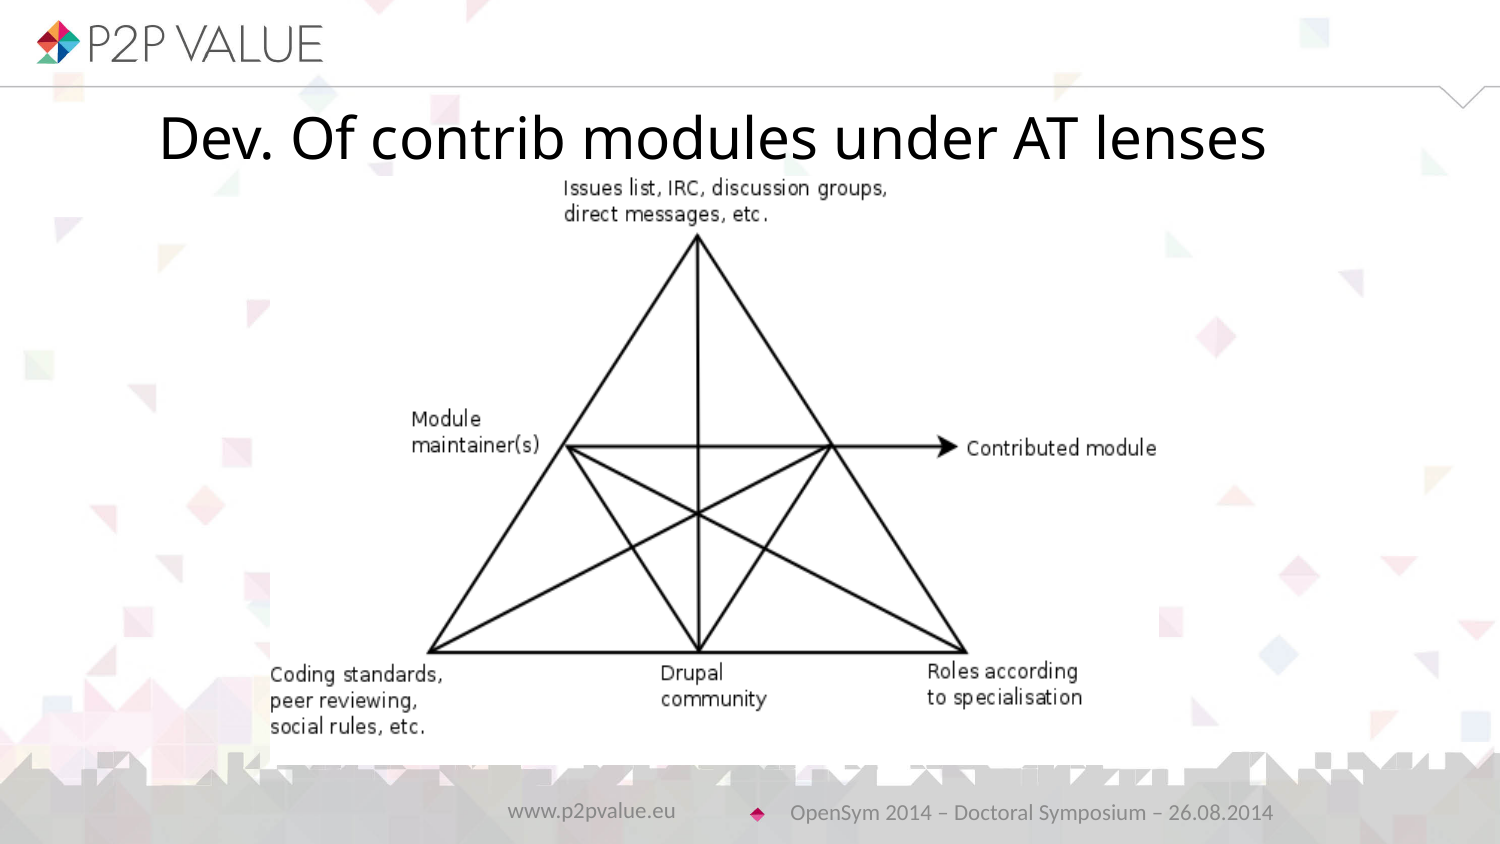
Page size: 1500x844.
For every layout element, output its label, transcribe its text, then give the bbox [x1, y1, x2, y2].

picture [0, 0, 1500, 844]
text_box www.p2pvalue.eu [501, 789, 720, 829]
title Dev. Of contrib modules under AT lenses [60, 92, 1366, 181]
text_box OpenSym 2014 – Doctoral Symposium – 26.08.2014 [777, 788, 1470, 834]
